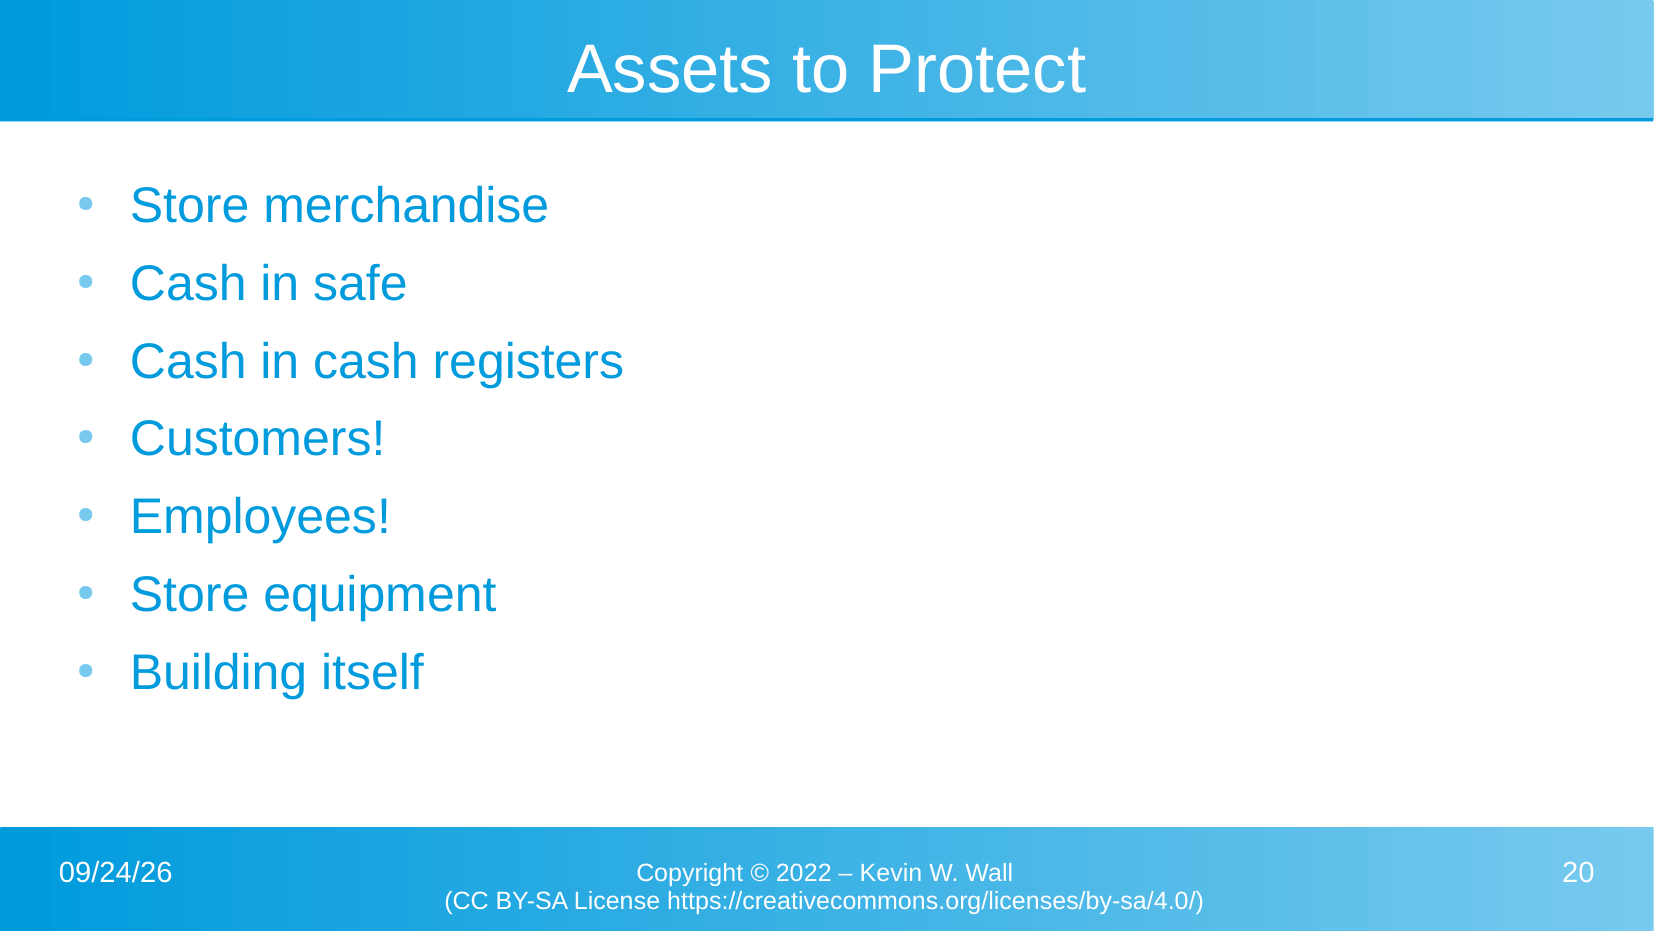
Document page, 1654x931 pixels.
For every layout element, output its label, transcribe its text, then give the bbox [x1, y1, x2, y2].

title Assets to Protect [59, 29, 1595, 108]
list Store merchandise Cash in safe Cash in cash registers Customers! Employees! Store equipment Building itself [59, 177, 1595, 768]
